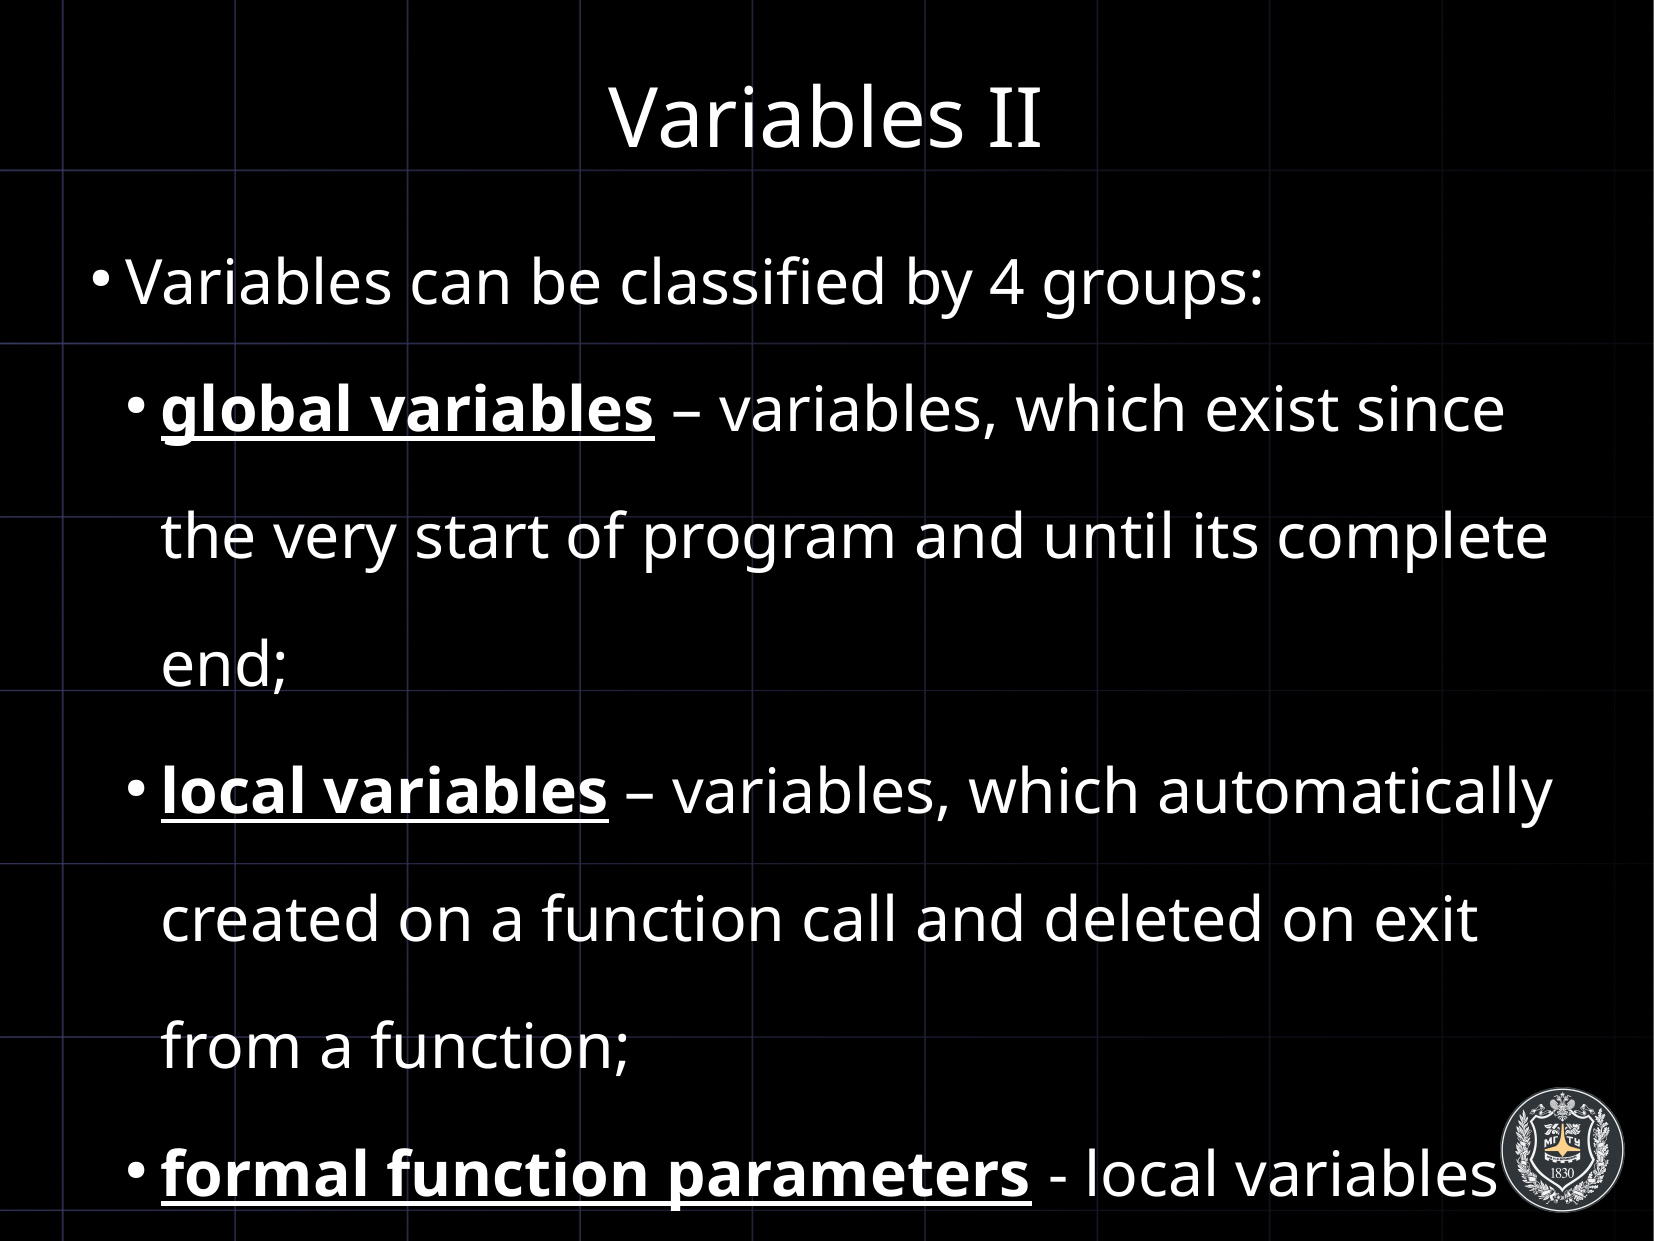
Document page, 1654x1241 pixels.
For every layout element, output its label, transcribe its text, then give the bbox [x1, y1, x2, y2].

title Variables II [82, 37, 1571, 187]
picture [0, 0, 1654, 1241]
text_box Variables can be classified by 4 groups: global variables – variables, which exist since the very start of program and until its complete end; local variables – variables, which automatically created on a function call and deleted on exit from a function; formal function parameters - local variables in which the values, passed during the function call, are written; dynamic variables – are created and deleted via memory manager. [75, 187, 1576, 1234]
